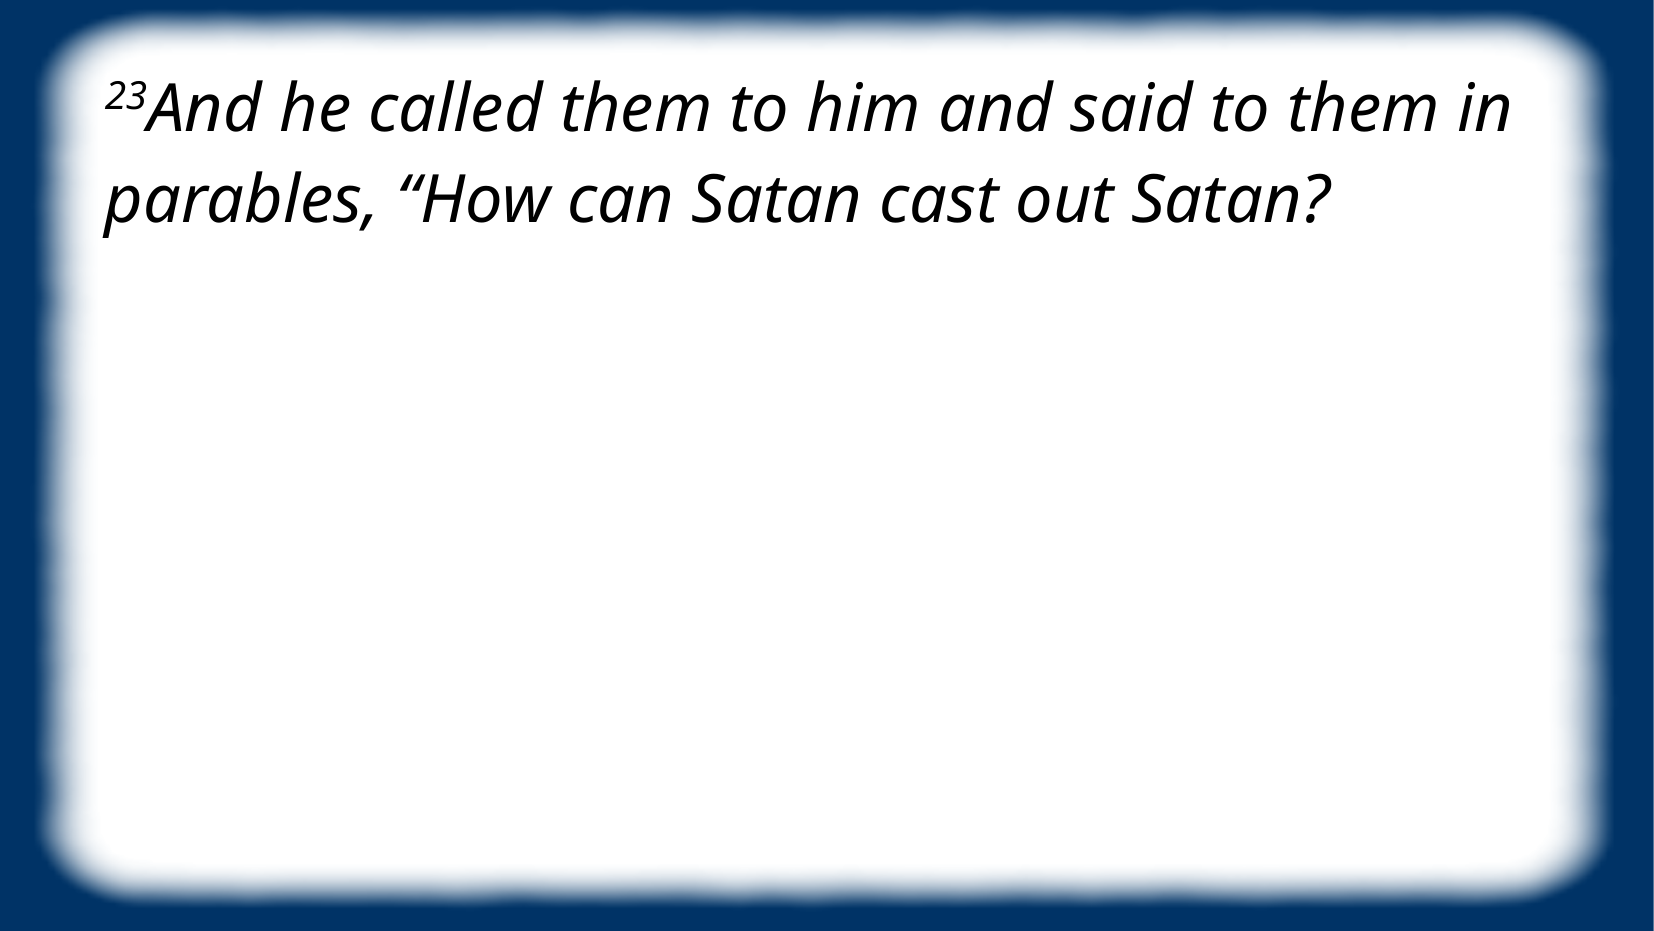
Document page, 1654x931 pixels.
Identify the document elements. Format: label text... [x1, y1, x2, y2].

text_box 23And he called them to him and said to them in parables, “How can Satan cast out Satan? [90, 52, 1561, 256]
picture [0, 0, 1654, 931]
